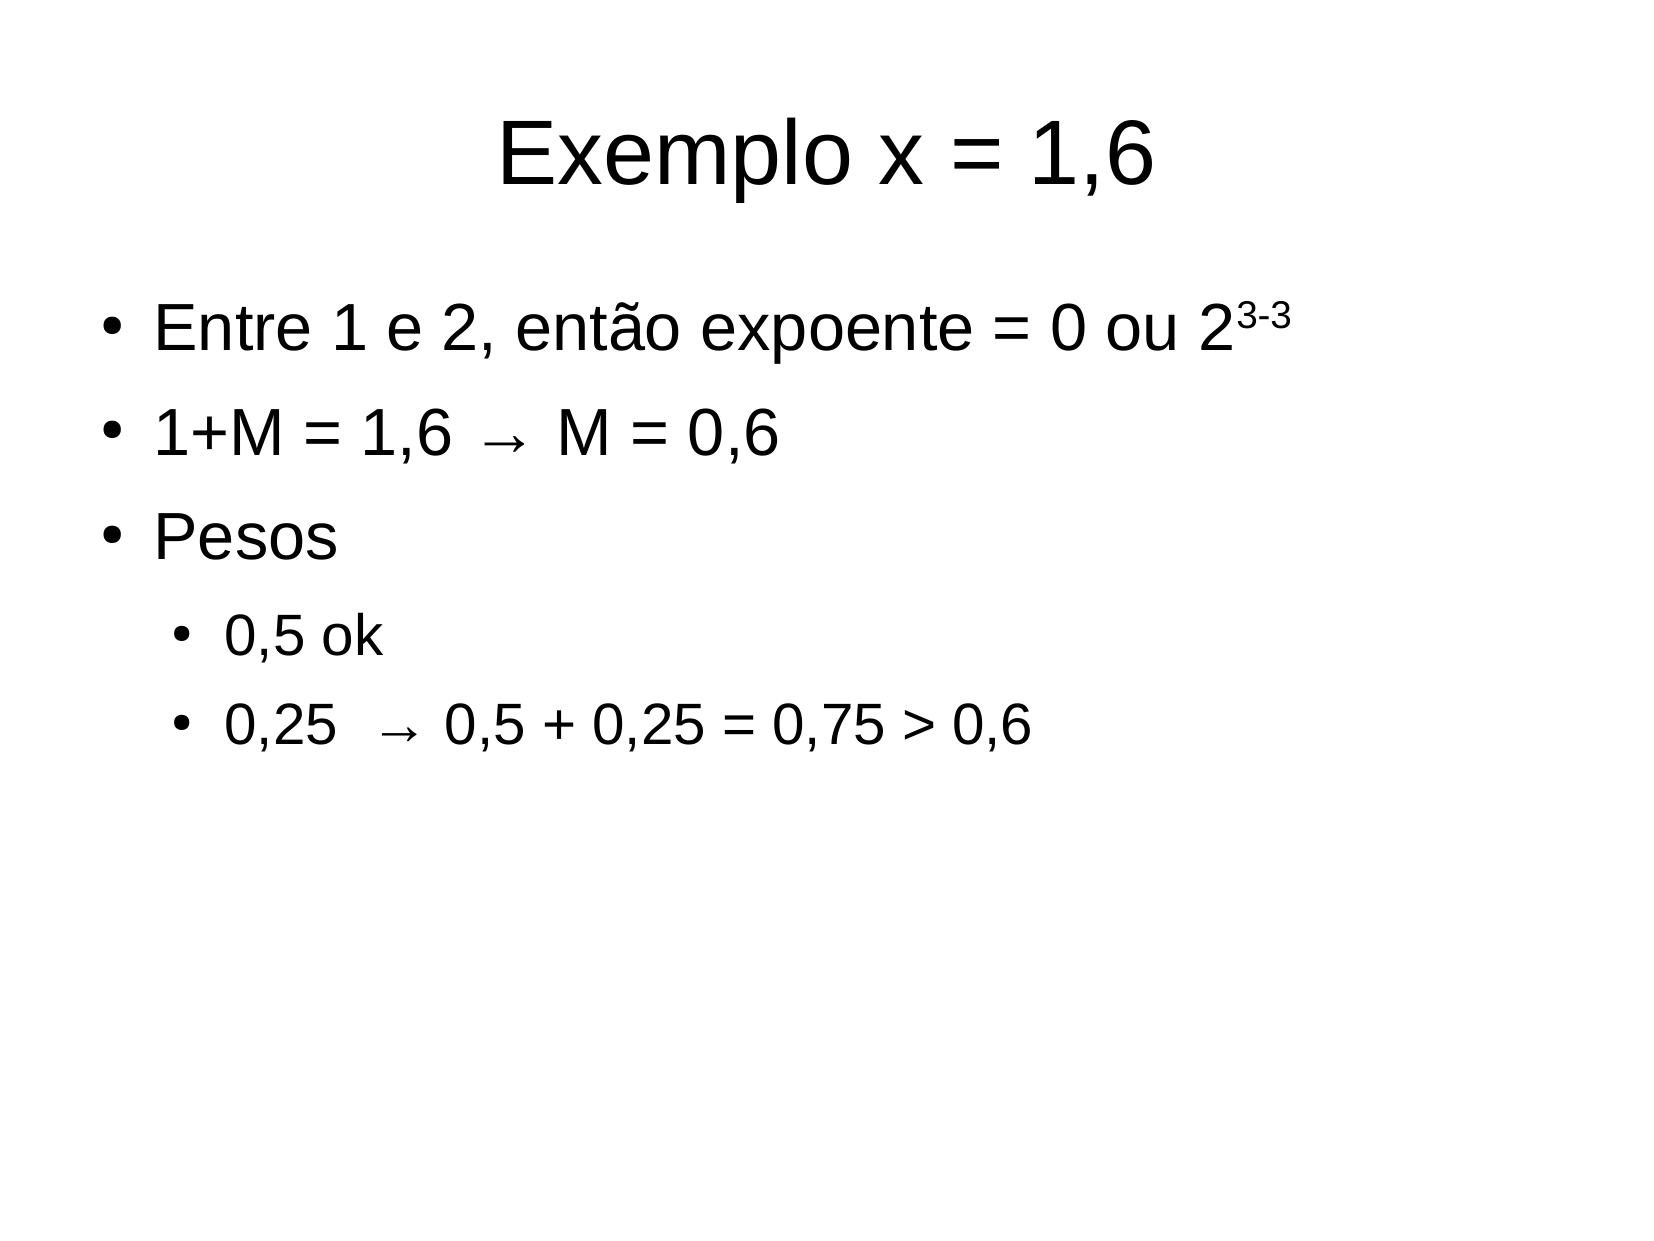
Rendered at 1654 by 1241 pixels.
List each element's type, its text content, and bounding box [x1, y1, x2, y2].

title Exemplo x = 1,6 [82, 49, 1571, 257]
list Entre 1 e 2, então expoente = 0 ou 23-3 1+M = 1,6 → M = 0,6 Pesos 0,5 ok 0,25 → 0,5 + 0,25 = 0,75 > 0,6 [82, 290, 1571, 1109]
